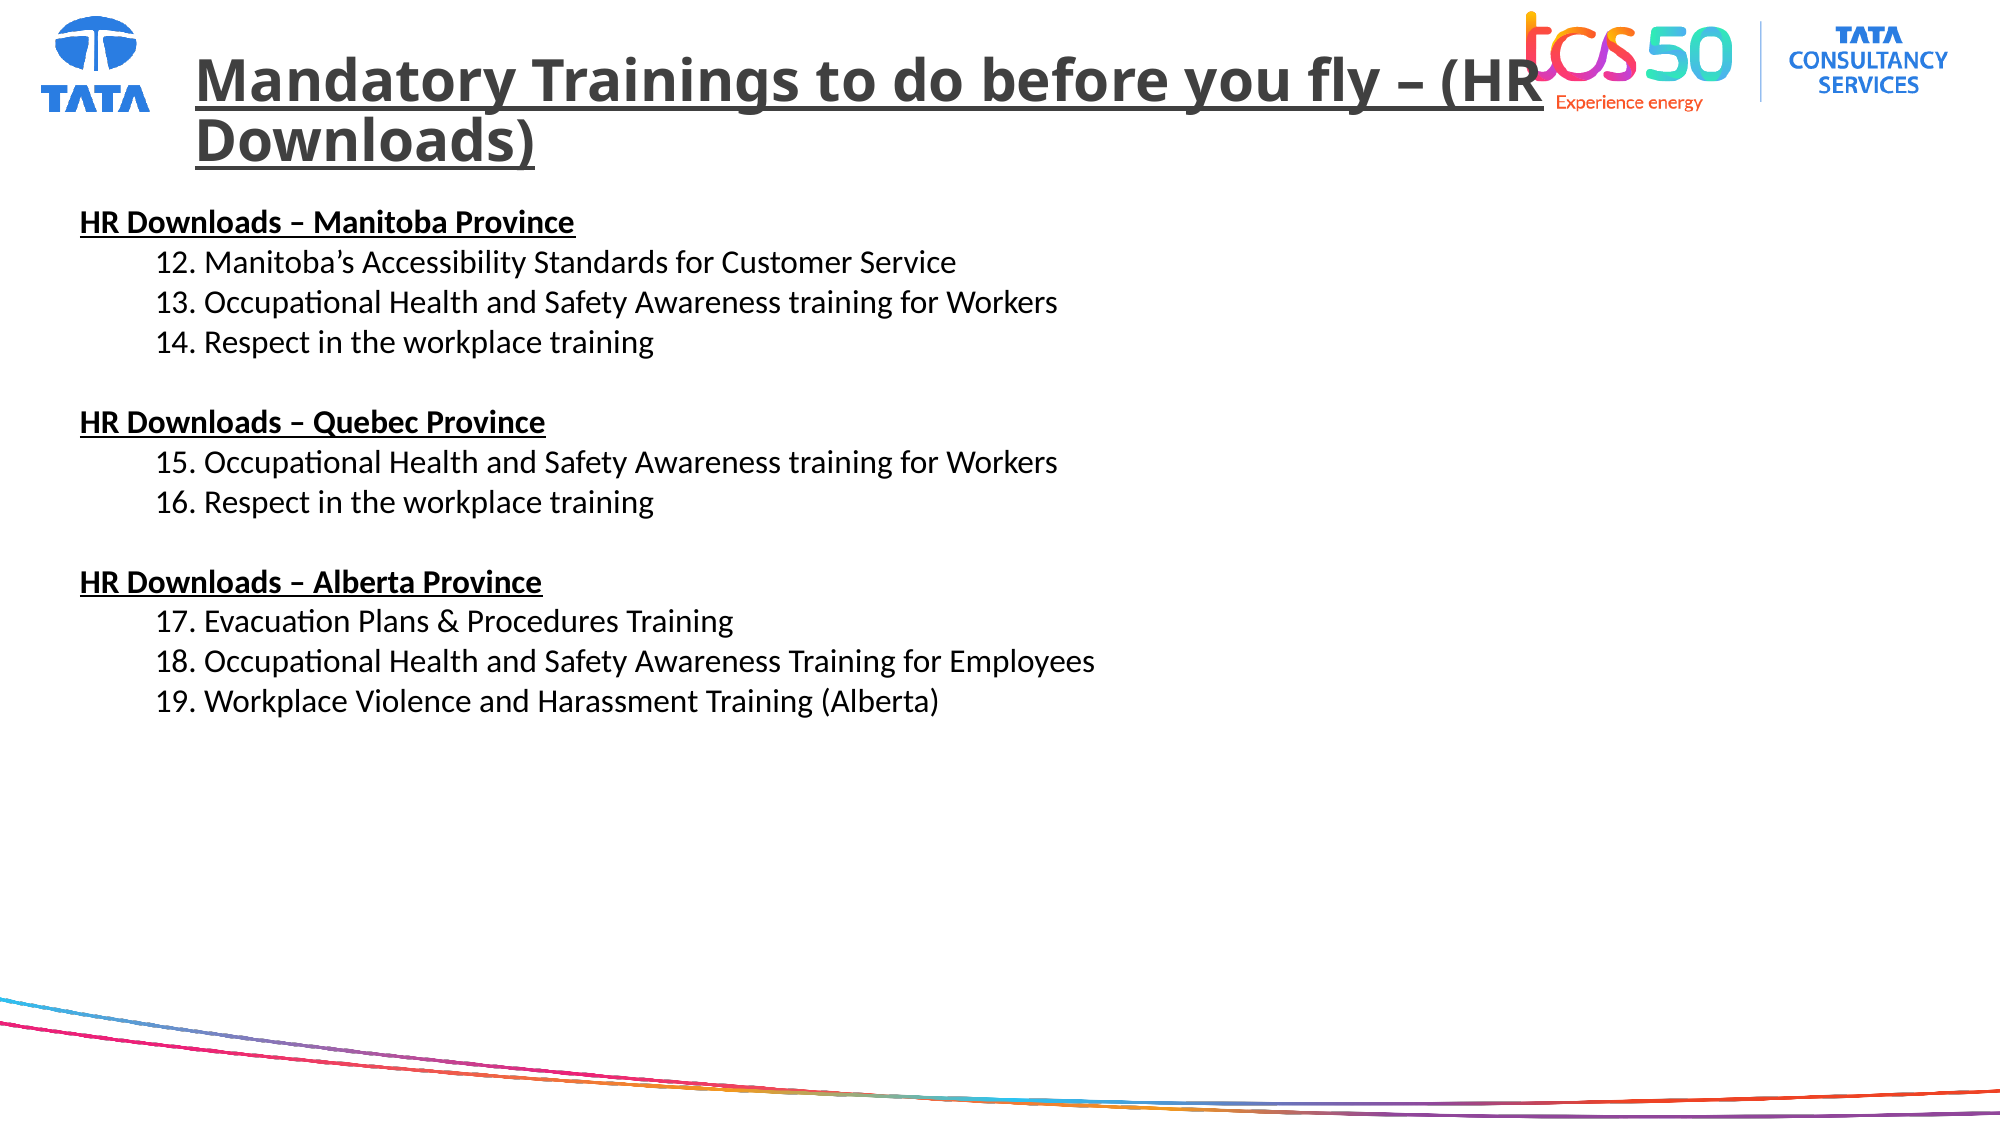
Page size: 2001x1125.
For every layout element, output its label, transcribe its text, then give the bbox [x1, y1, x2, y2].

title Mandatory Trainings to do before you fly – (HR Downloads) [180, 47, 1830, 142]
picture [41, 16, 150, 112]
picture [0, 949, 2000, 1125]
picture [1526, 11, 1948, 112]
text_box HR Downloads – Manitoba Province 12. Manitoba’s Accessibility Standards for Customer Service 13. Occupational Health and Safety Awareness training for Workers 14. Respect in the workplace training HR Downloads – Quebec Province 15. Occupational Health and Safety Awareness training for Workers 16. Respect in the workplace training HR Downloads – Alberta Province 17. Evacuation Plans & Procedures Training 18. Occupational Health and Safety Awareness Training for Employees 19. Workplace Violence and Harassment Training (Alberta) [64, 193, 1494, 767]
